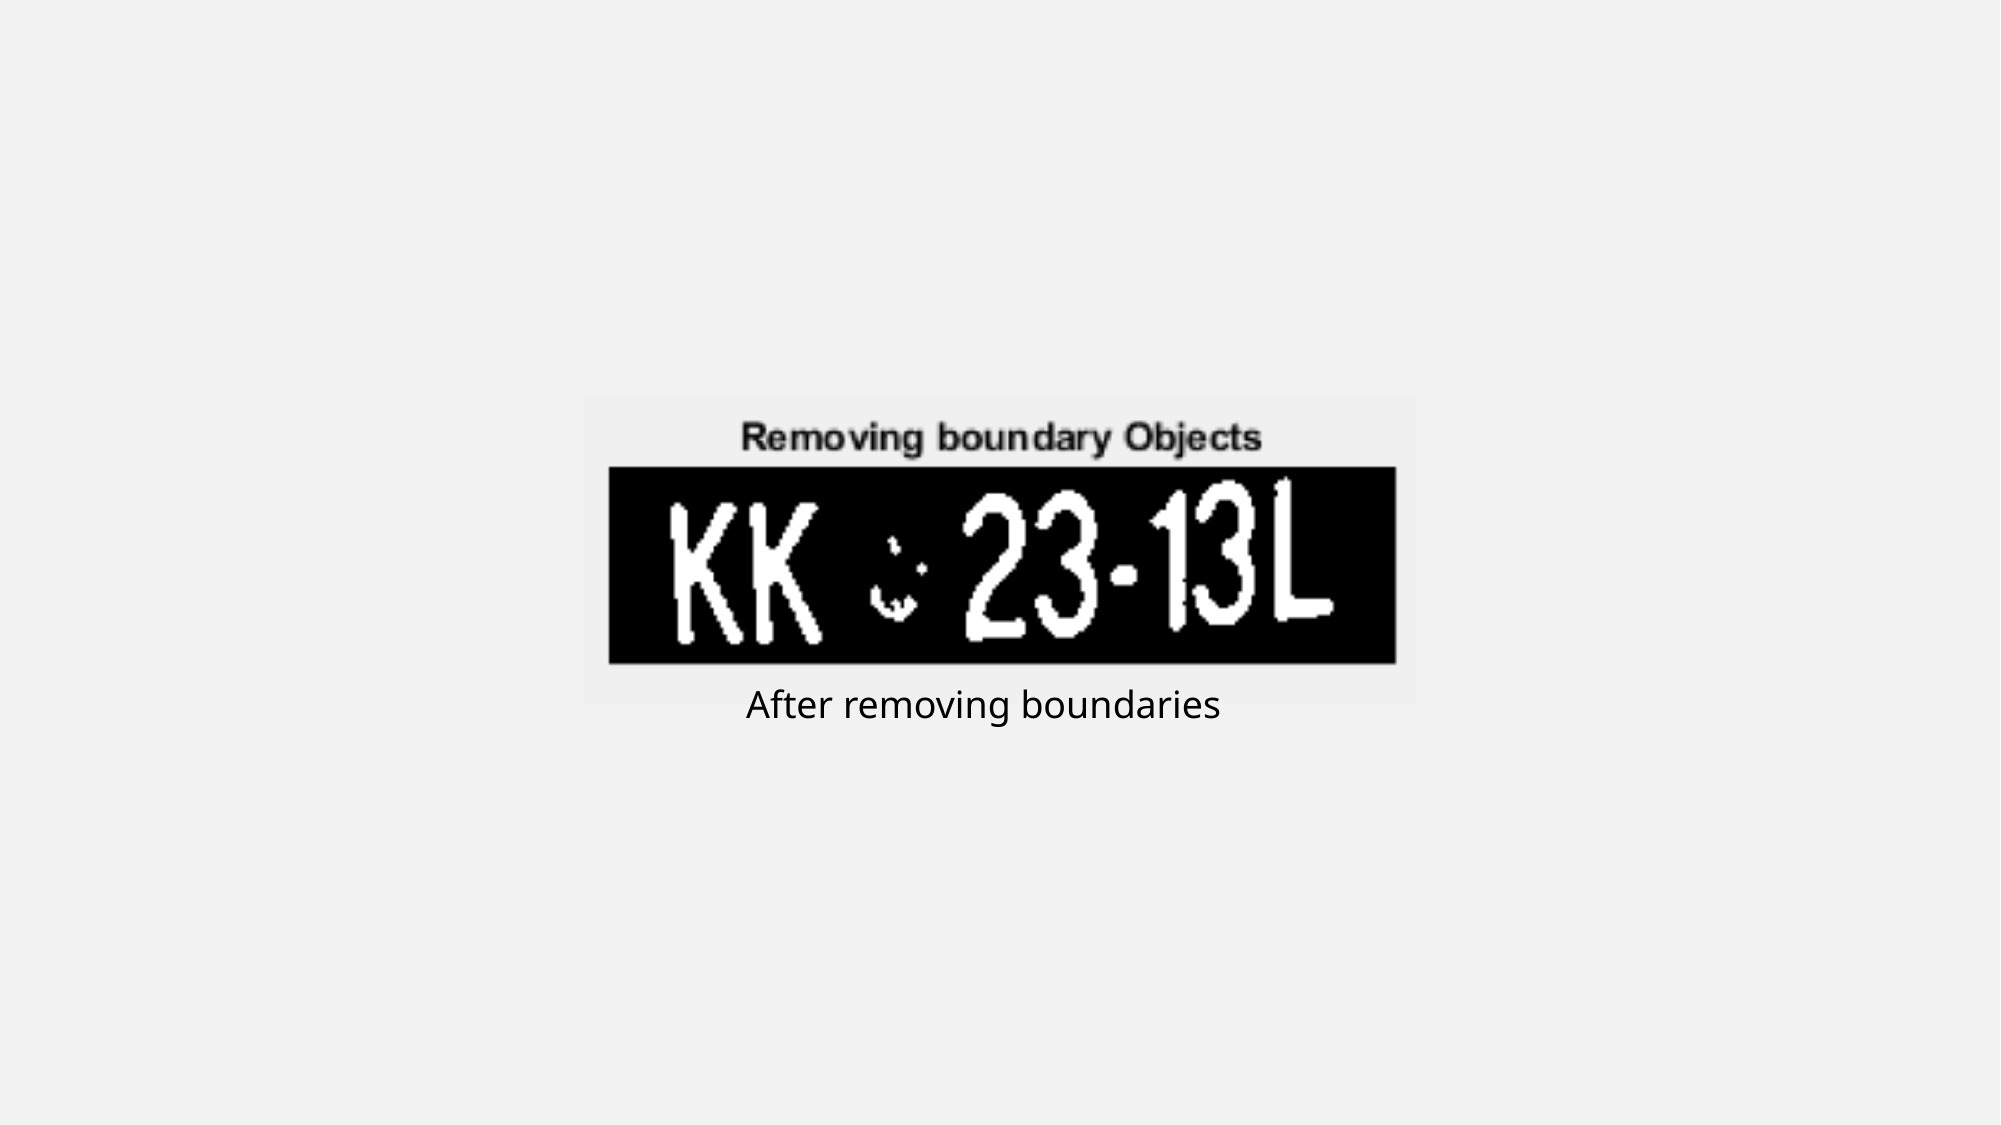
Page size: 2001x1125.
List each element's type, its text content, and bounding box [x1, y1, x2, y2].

picture [755, 696, 761, 705]
picture [583, 396, 1417, 705]
text_box After removing boundaries [762, 673, 1206, 735]
